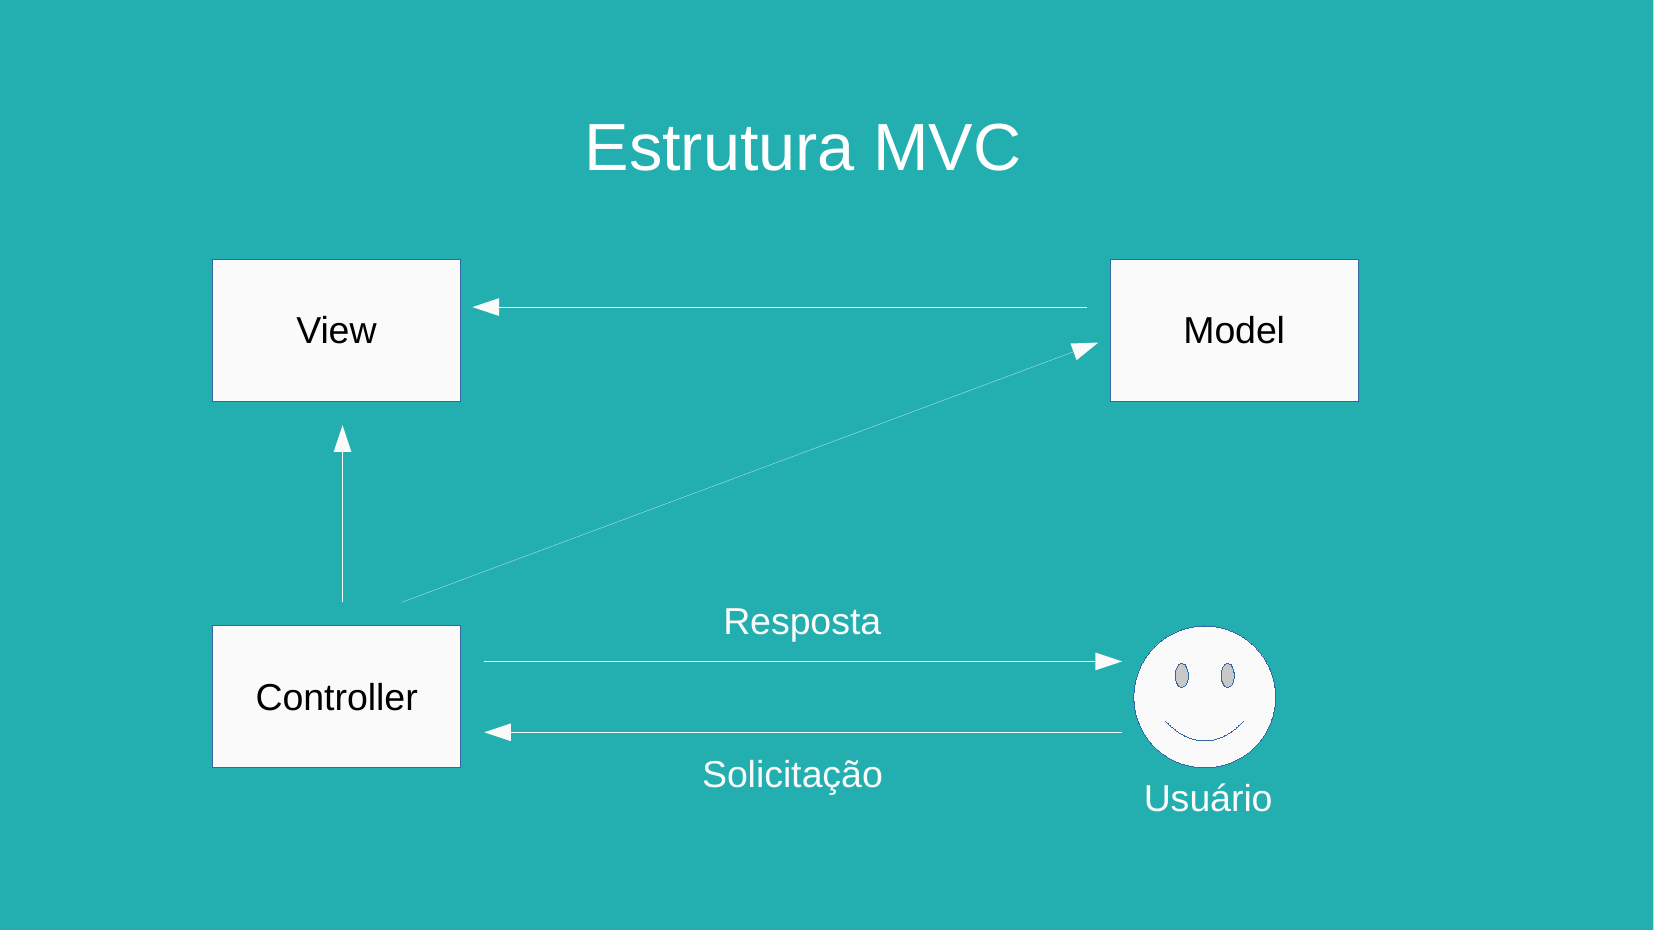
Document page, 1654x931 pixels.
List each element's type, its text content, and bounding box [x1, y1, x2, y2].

text_box [1133, 625, 1276, 768]
text_box Controller [212, 625, 461, 768]
text_box Resposta [708, 592, 897, 650]
text_box Usuário [1129, 769, 1288, 827]
text_box Model [1110, 259, 1359, 402]
text_box View [212, 259, 461, 402]
title Estrutura MVC [59, 69, 1548, 225]
text_box Solicitação [687, 746, 898, 804]
